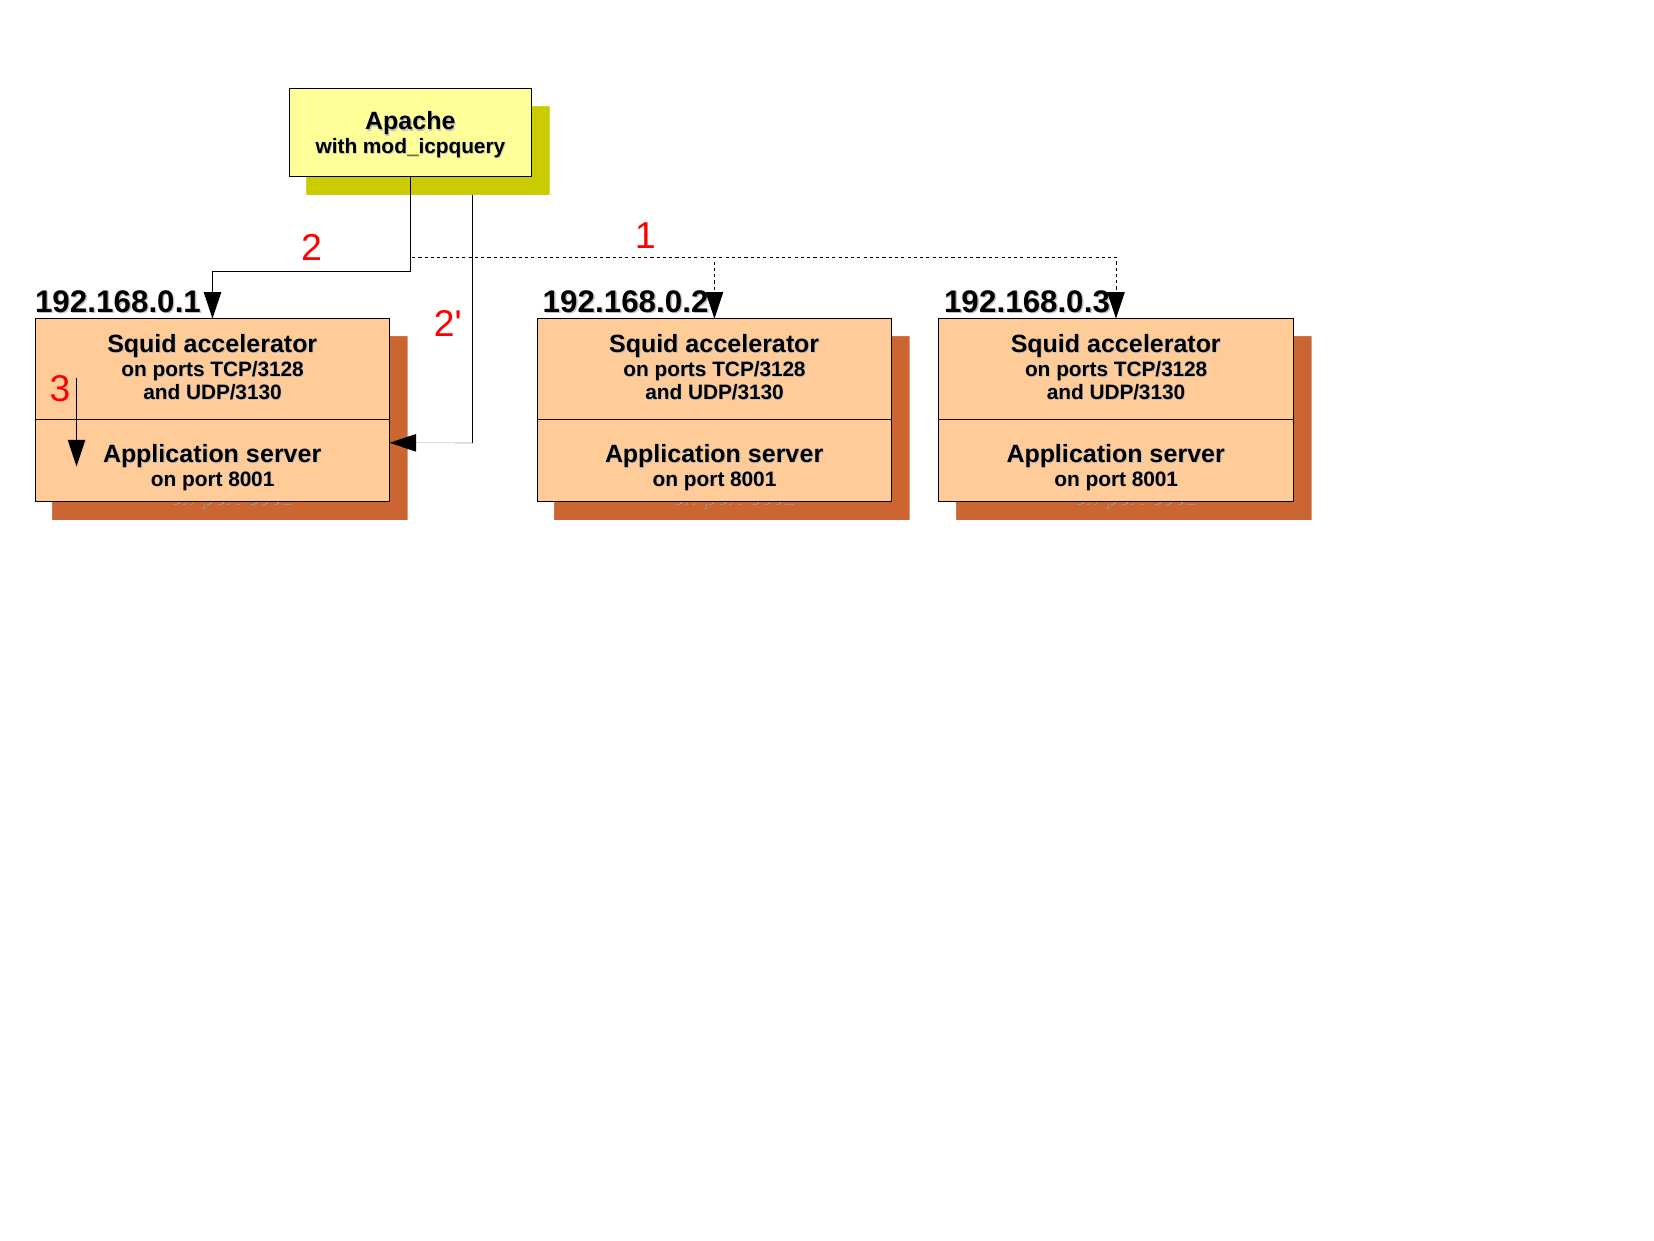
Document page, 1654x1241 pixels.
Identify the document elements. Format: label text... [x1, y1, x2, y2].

text_box Squid accelerator on ports TCP/3128 and UDP/3130 Application server on port 8001 [35, 420, 390, 502]
text_box 192.168.0.3 [909, 271, 1146, 331]
text_box Squid accelerator on ports TCP/3128 and UDP/3130 Application server on port 8001 [35, 318, 390, 419]
text_box 192.168.0.1 [0, 271, 237, 331]
text_box 192.168.0.2 [507, 271, 744, 331]
text_box Squid accelerator on ports TCP/3128 and UDP/3130 Application server on port 8001 [938, 420, 1294, 502]
text_box Squid accelerator on ports TCP/3128 and UDP/3130 Application server on port 8001 [537, 420, 892, 502]
text_box 1 [620, 206, 671, 264]
text_box 3 [34, 360, 90, 433]
text_box 2' [419, 294, 492, 355]
text_box Apache with mod_icpquery [289, 88, 532, 177]
text_box Squid accelerator on ports TCP/3128 and UDP/3130 Application server on port 8001 [938, 318, 1294, 419]
text_box Squid accelerator on ports TCP/3128 and UDP/3130 Application server on port 8001 [537, 318, 892, 419]
